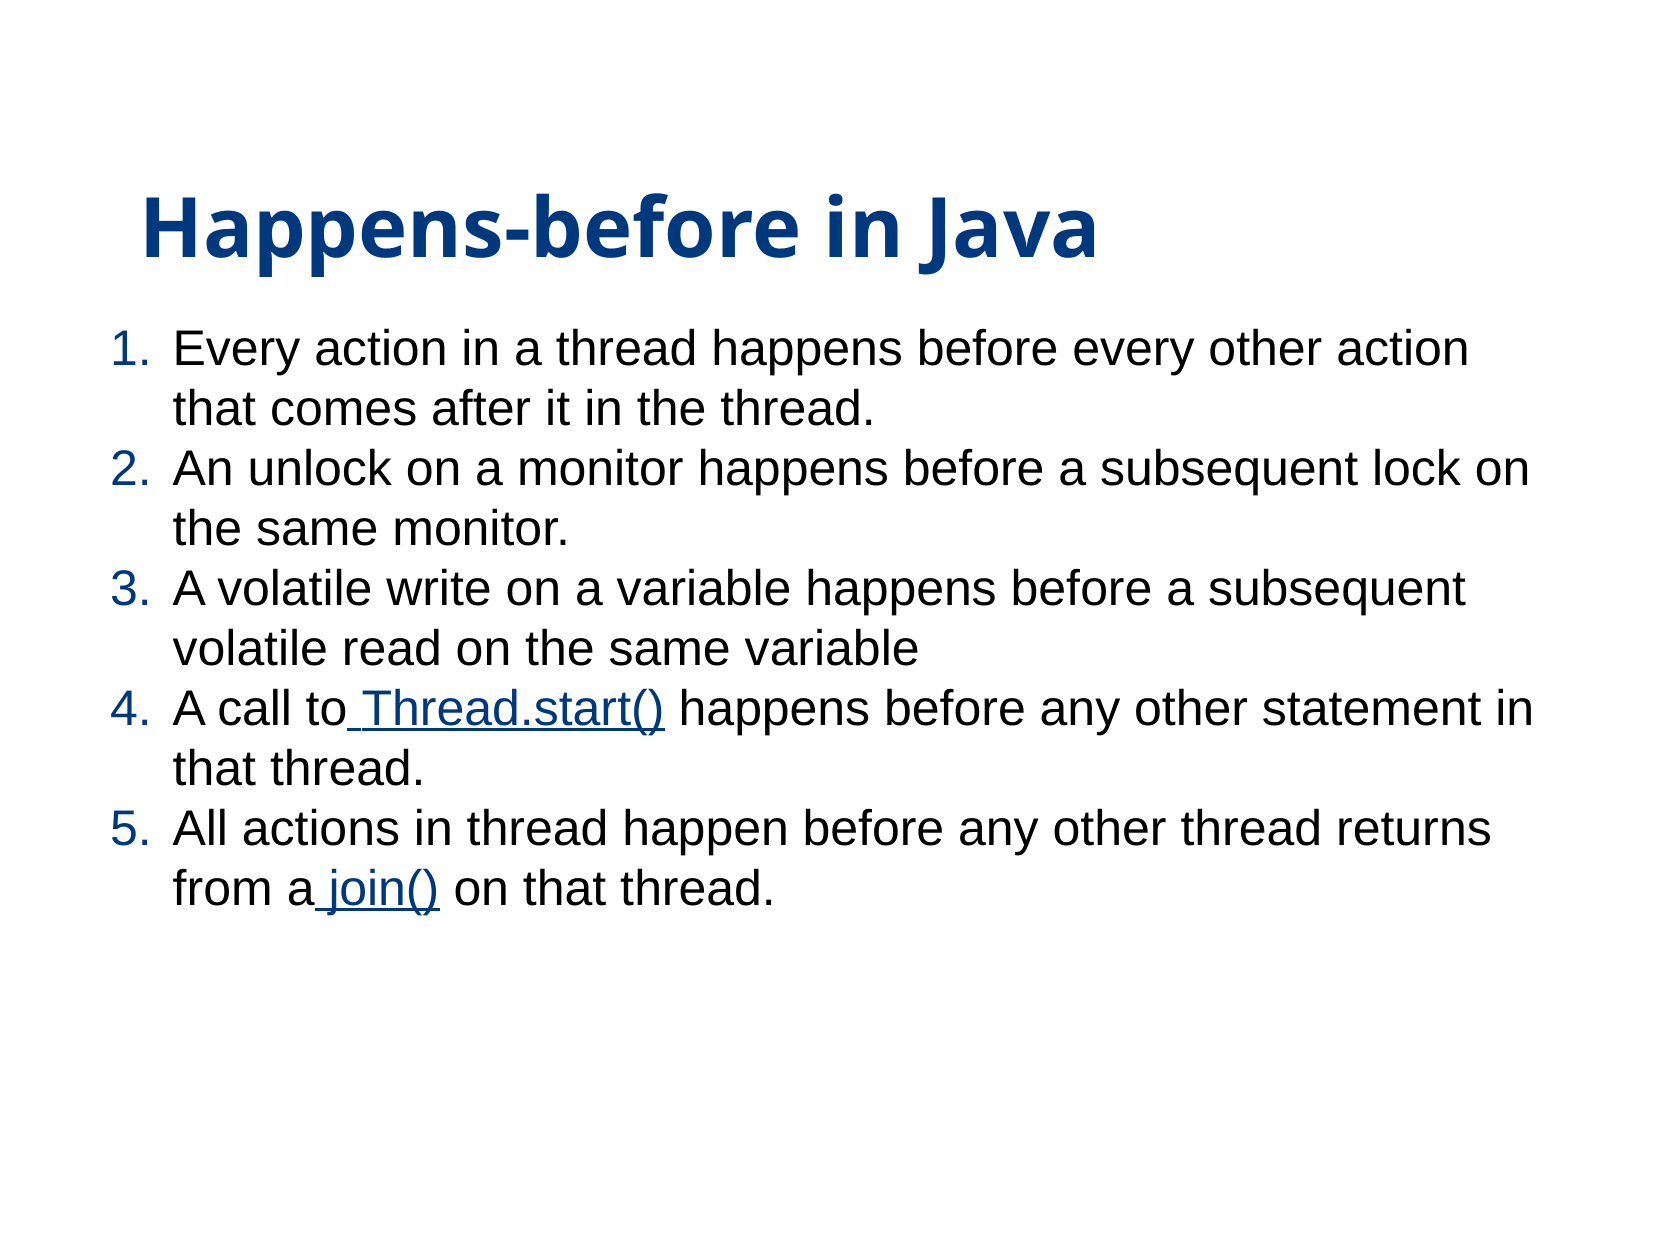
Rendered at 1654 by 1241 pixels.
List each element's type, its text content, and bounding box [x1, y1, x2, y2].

title Happens-before in Java [82, 49, 1571, 290]
list Every action in a thread happens before every other action that comes after it in the thread. An unlock on a monitor happens before a subsequent lock on the same monitor. A volatile write on a variable happens before a subsequent volatile read on the same variable A call to Thread.start() happens before any other statement in that thread. All actions in thread happen before any other thread returns from a join() on that thread. [82, 299, 1571, 1176]
